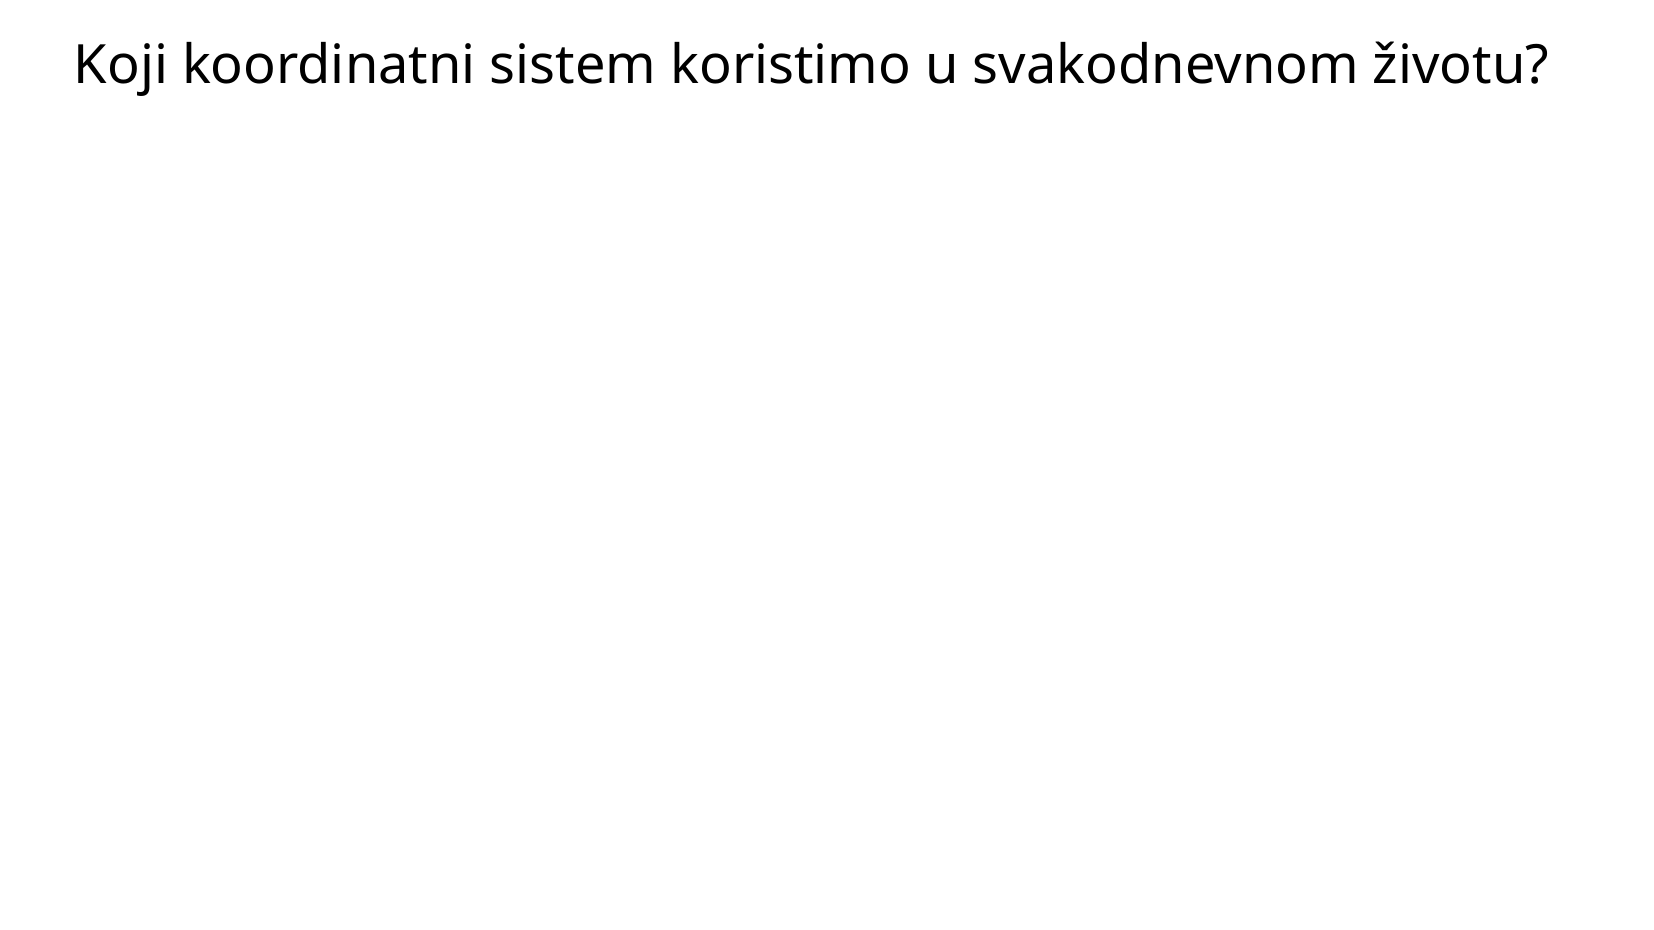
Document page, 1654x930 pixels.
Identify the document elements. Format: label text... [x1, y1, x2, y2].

title Koji koordinatni sistem koristimo u svakodnevnom životu? [59, 13, 1648, 113]
